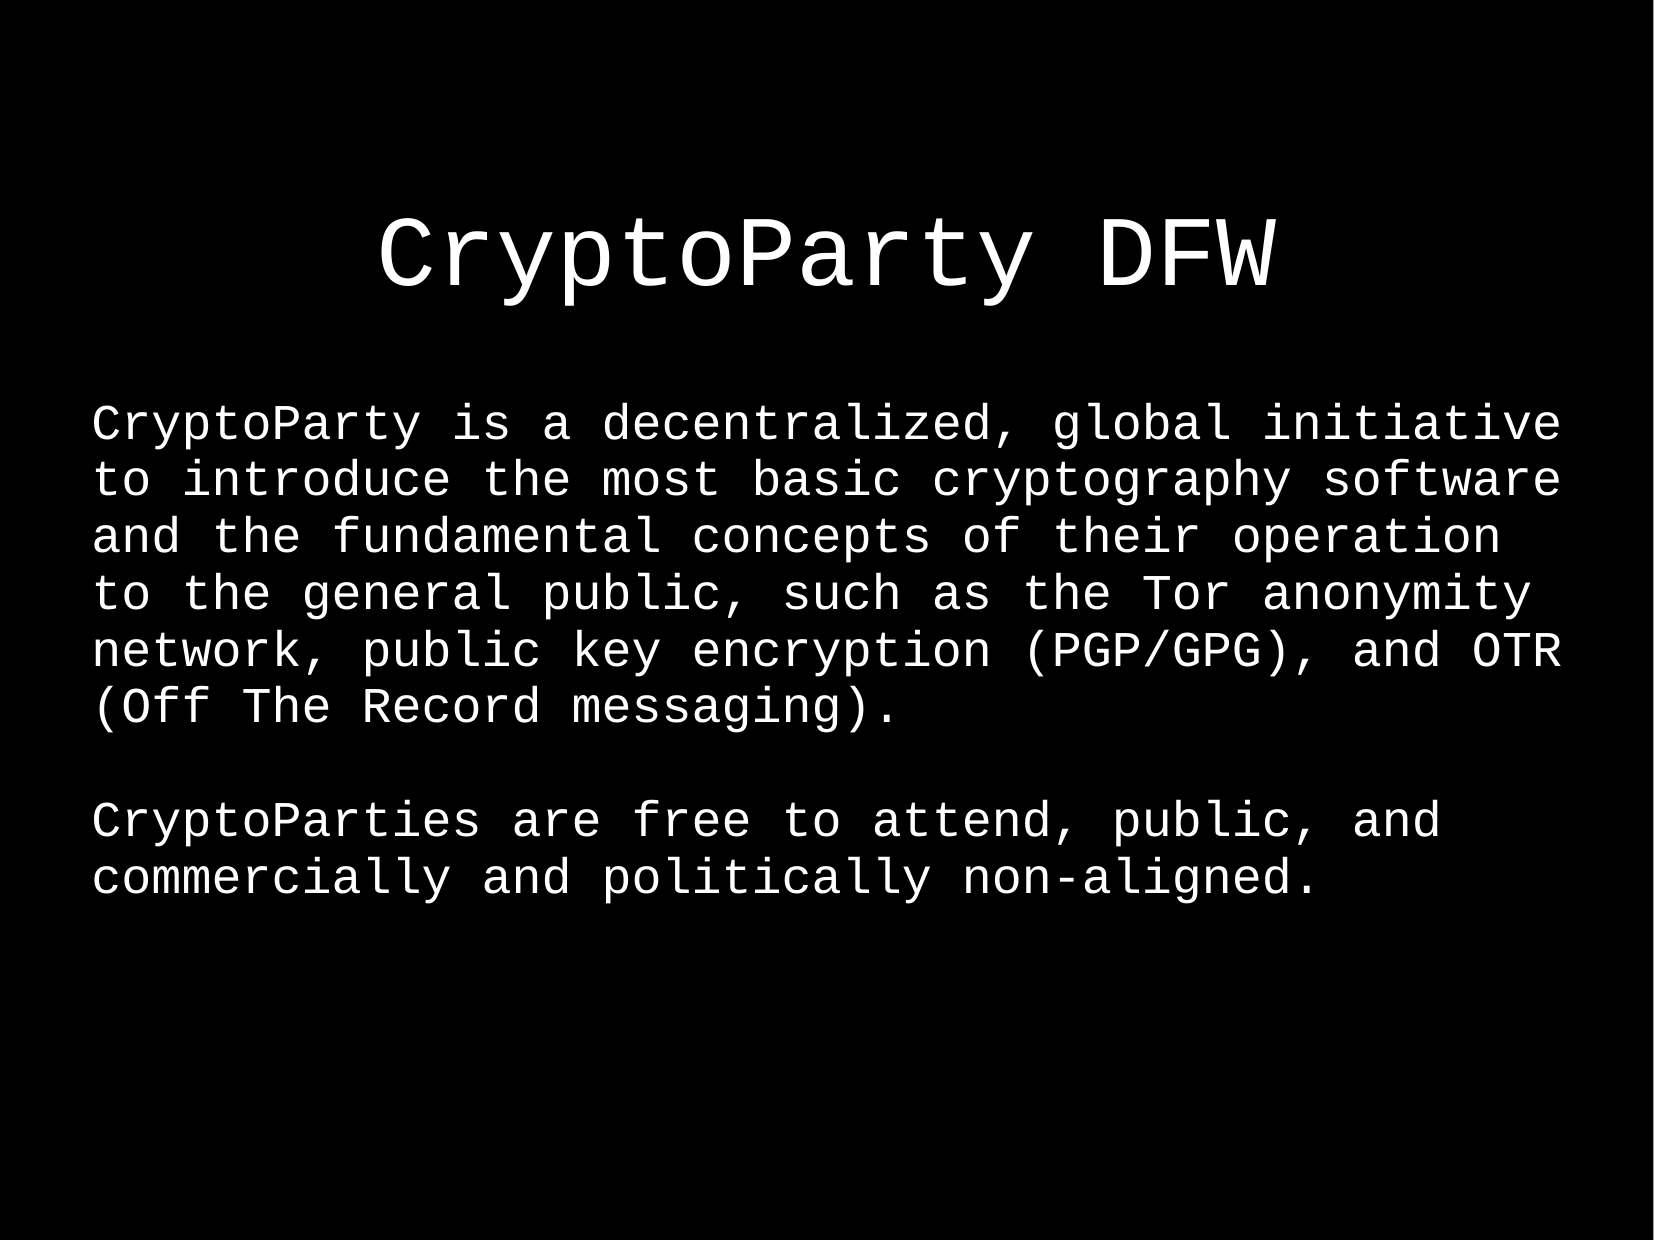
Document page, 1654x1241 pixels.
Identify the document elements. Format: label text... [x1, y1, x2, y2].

text_box CryptoParty DFW [361, 195, 1292, 324]
text_box CryptoParty is a decentralized, global initiative to introduce the most basic cryptography software and the fundamental concepts of their operation to the general public, such as the Tor anonymity network, public key encryption (PGP/GPG), and OTR (Off The Record messaging). CryptoParties are free to attend, public, and commercially and politically non-aligned. [76, 390, 1577, 1096]
